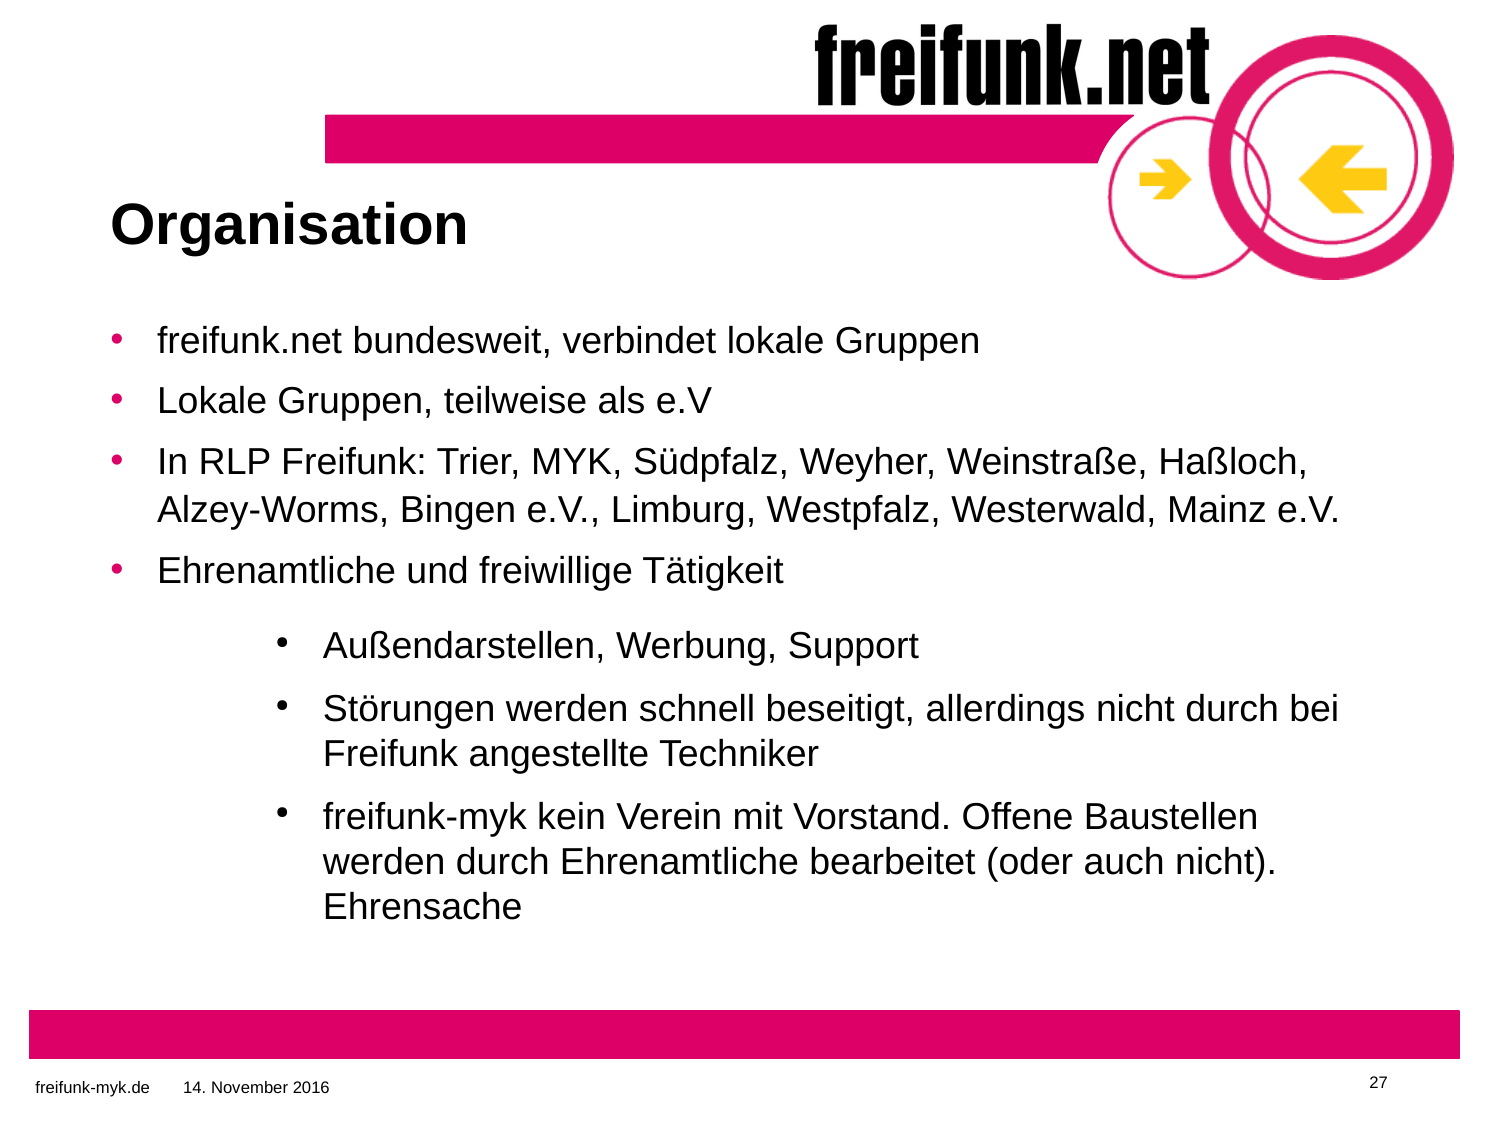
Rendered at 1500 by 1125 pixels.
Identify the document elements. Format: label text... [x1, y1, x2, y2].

picture [816, 24, 1454, 280]
list freifunk.net bundesweit, verbindet lokale Gruppen Lokale Gruppen, teilweise als e.V In RLP Freifunk: Trier, MYK, Südpfalz, Weyher, Weinstraße, Haßloch, Alzey-Worms, Bingen e.V., Limburg, Westpfalz, Westerwald, Mainz e.V. Ehrenamtliche und freiwillige Tätigkeit Außendarstellen, Werbung, Support Störungen werden schnell beseitigt, allerdings nicht durch bei Freifunk angestellte Techniker freifunk-myk kein Verein mit Vorstand. Offene Baustellen werden durch Ehrenamtliche bearbeitet (oder auch nicht). Ehrensache [110, 312, 1392, 1000]
title Organisation [110, 160, 1093, 282]
